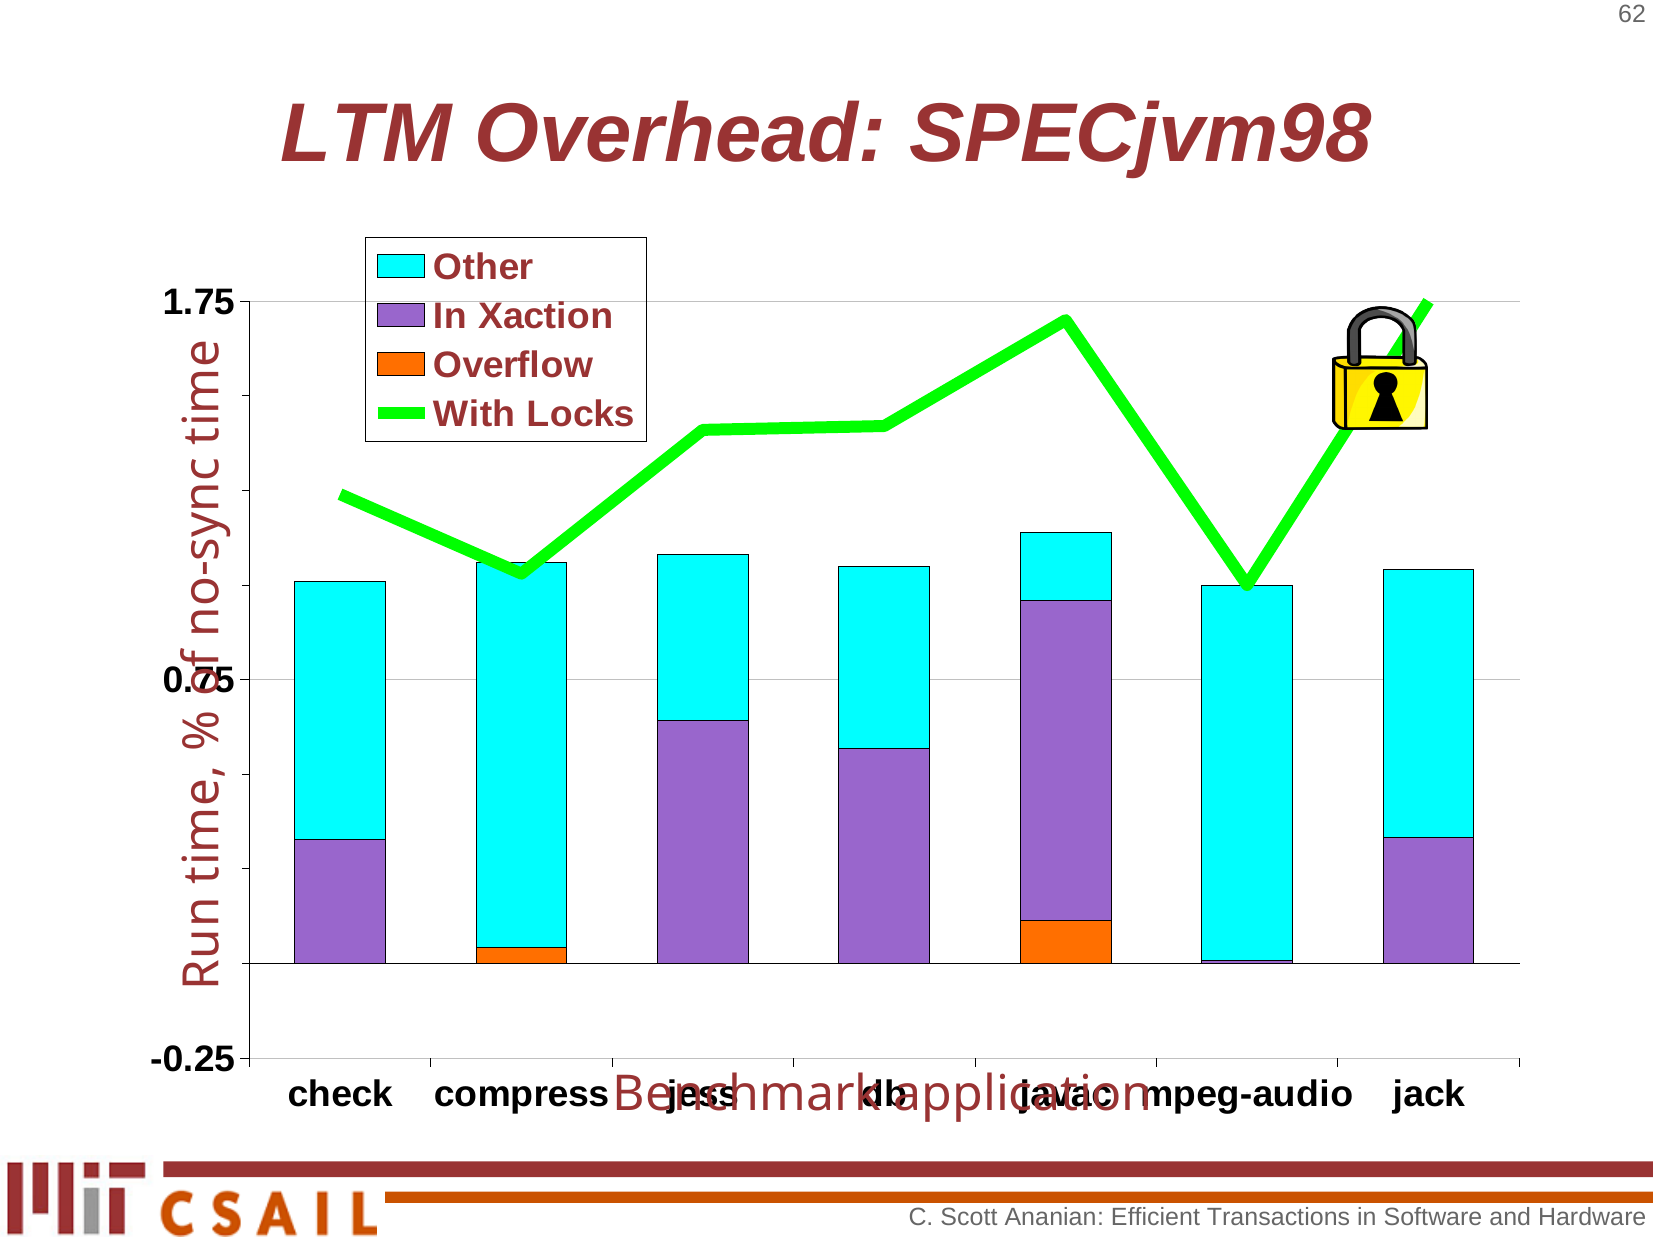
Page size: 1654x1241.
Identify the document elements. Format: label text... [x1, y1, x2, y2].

picture [1332, 306, 1428, 430]
chart [121, 237, 1561, 1139]
picture [0, 1155, 377, 1237]
title LTM Overhead: SPECjvm98 [52, 28, 1601, 237]
